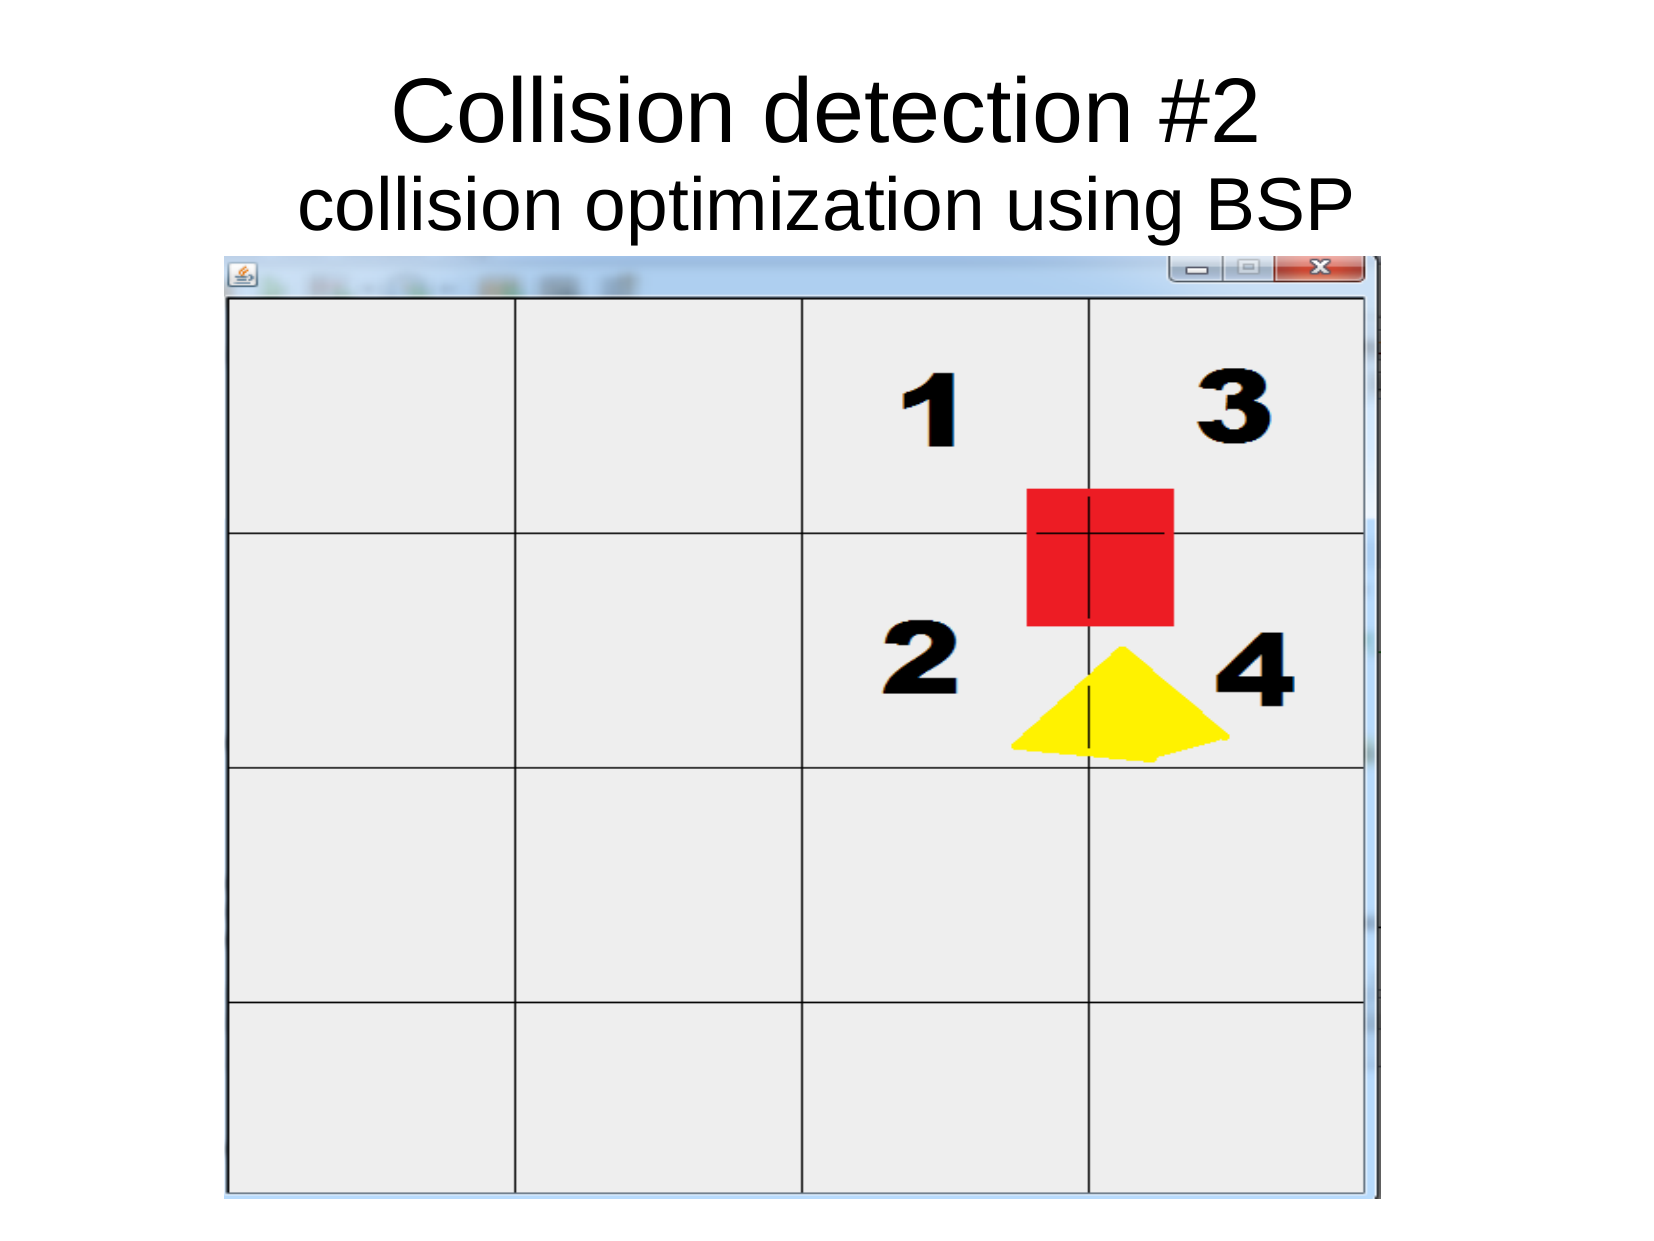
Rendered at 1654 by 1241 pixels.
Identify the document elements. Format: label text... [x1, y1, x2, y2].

title Collision detection #2 collision optimization using BSP [82, 49, 1571, 257]
picture [224, 256, 1381, 1199]
